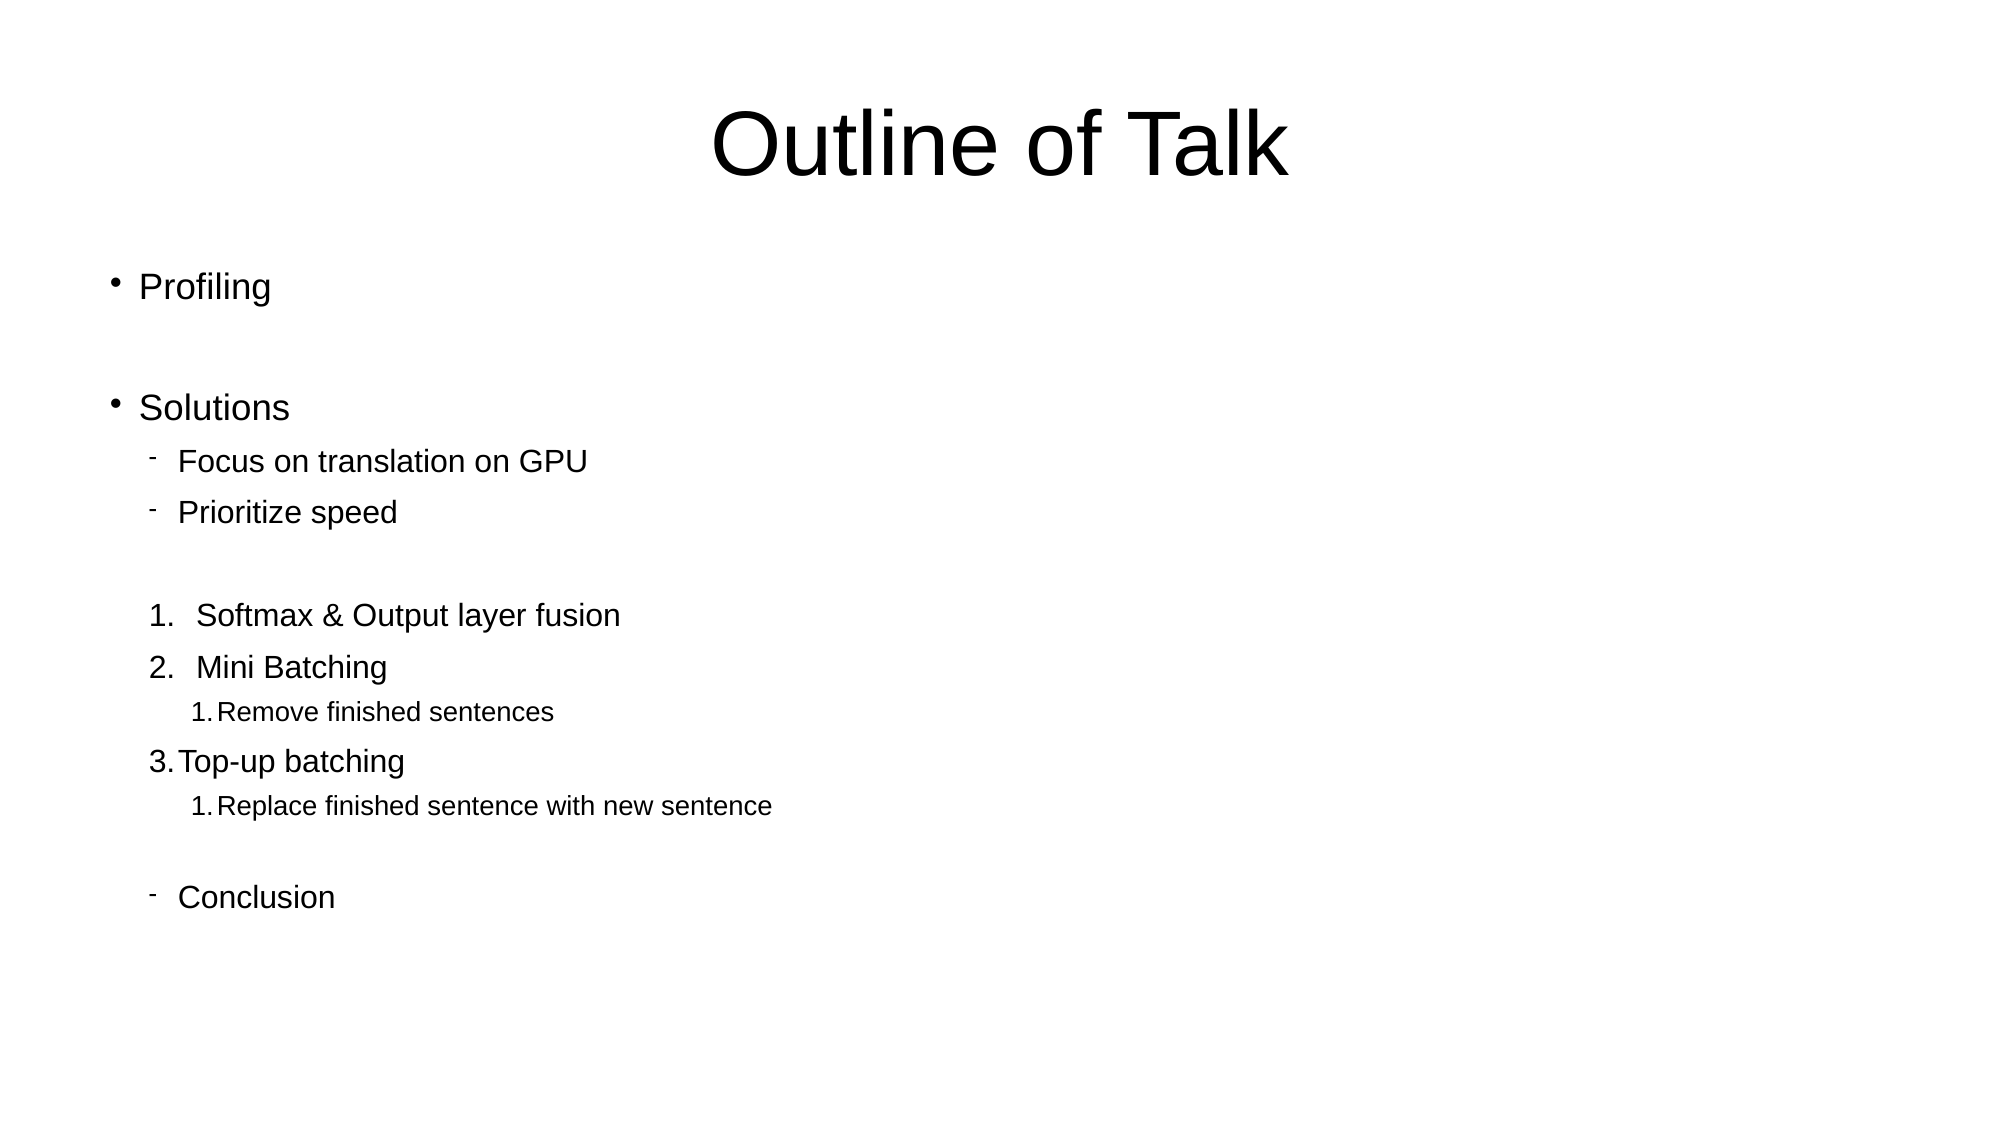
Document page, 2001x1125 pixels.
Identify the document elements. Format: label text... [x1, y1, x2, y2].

text_box Outline of Talk [99, 44, 1900, 233]
text_box Profiling Solutions Focus on translation on GPU Prioritize speed Softmax & Output layer fusion Mini Batching Remove finished sentences Top-up batching Replace finished sentence with new sentence Conclusion [99, 263, 1900, 916]
